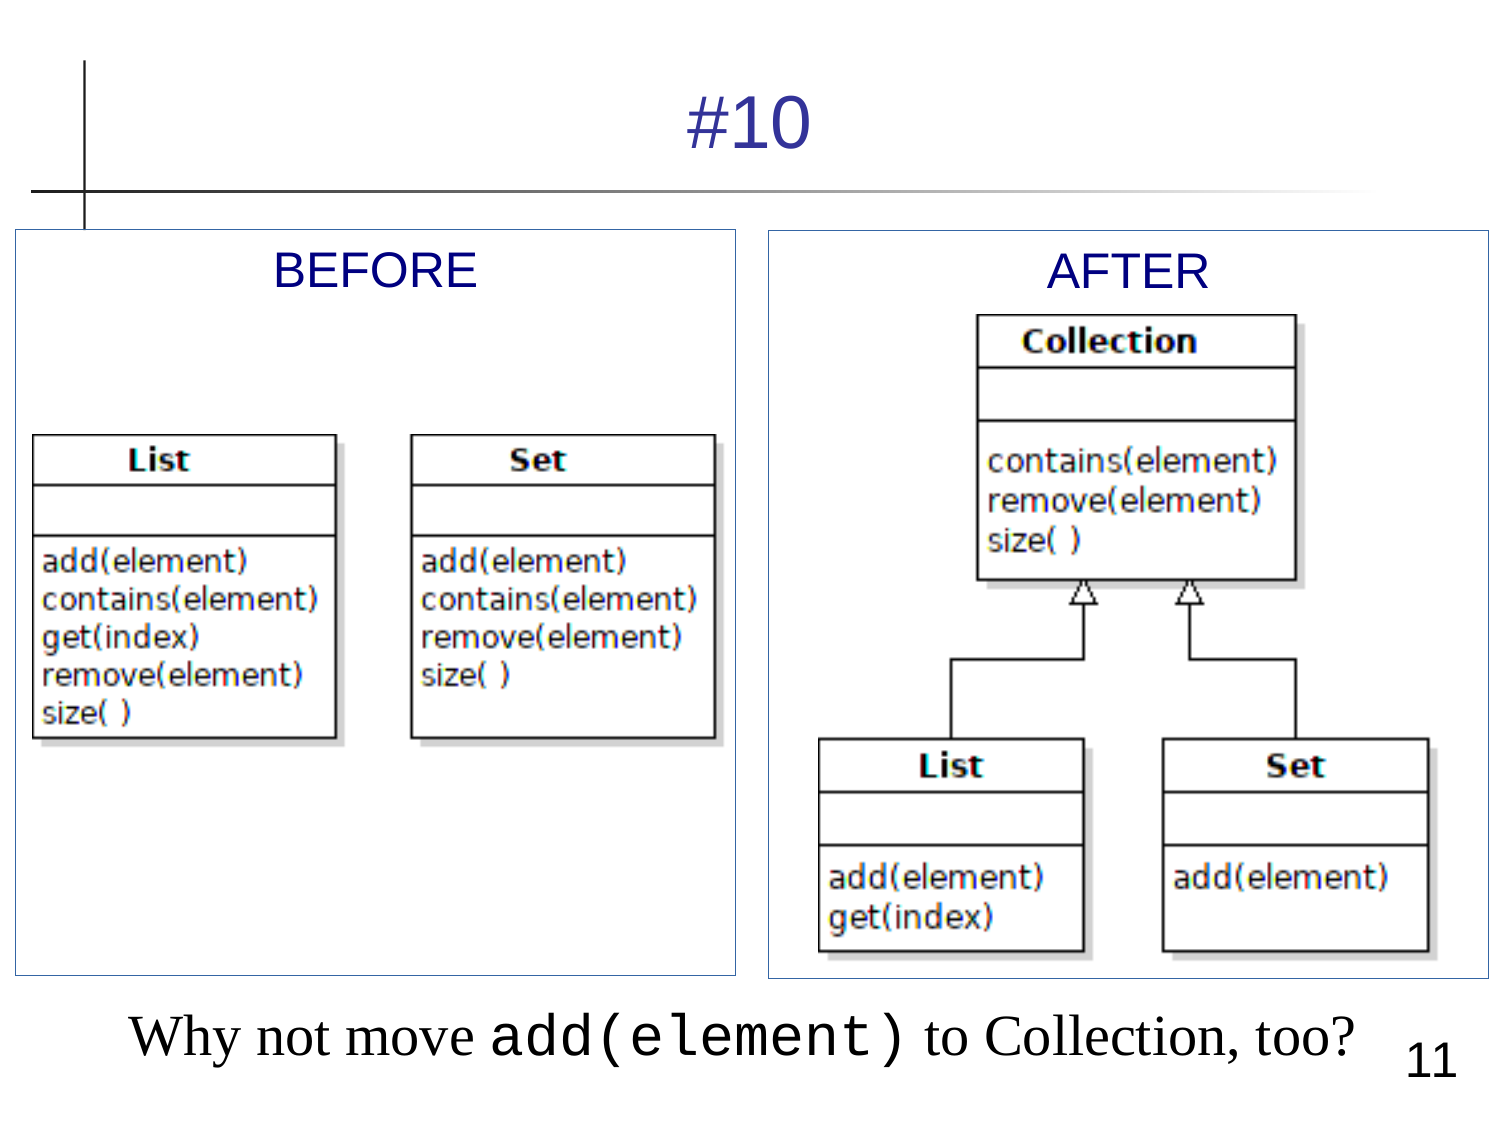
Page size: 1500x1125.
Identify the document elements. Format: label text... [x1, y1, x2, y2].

picture [32, 434, 727, 751]
picture [818, 314, 1441, 964]
text_box <number> [1380, 1020, 1486, 1095]
text_box Why not move add(element) to Collection, too? [45, 990, 1441, 1075]
list BEFORE [15, 229, 736, 976]
title #10 [50, 37, 1450, 201]
list AFTER [768, 230, 1489, 979]
